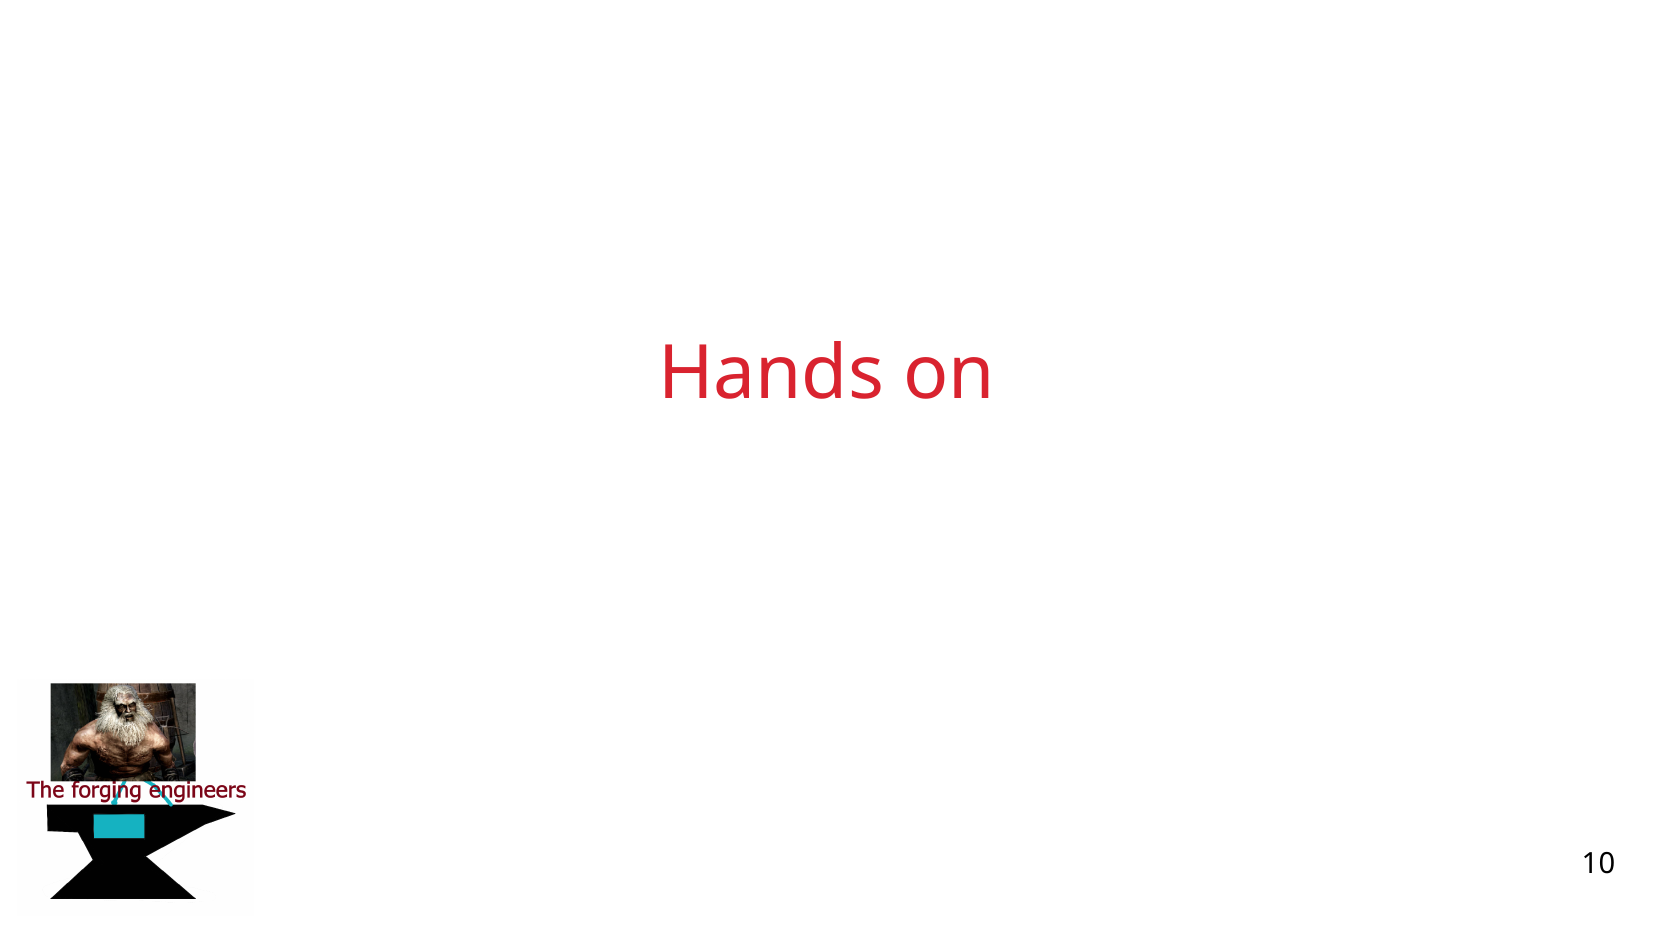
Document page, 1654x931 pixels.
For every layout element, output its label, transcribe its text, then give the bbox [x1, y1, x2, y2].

picture [17, 679, 254, 916]
text_box Hands on [82, 324, 1571, 413]
